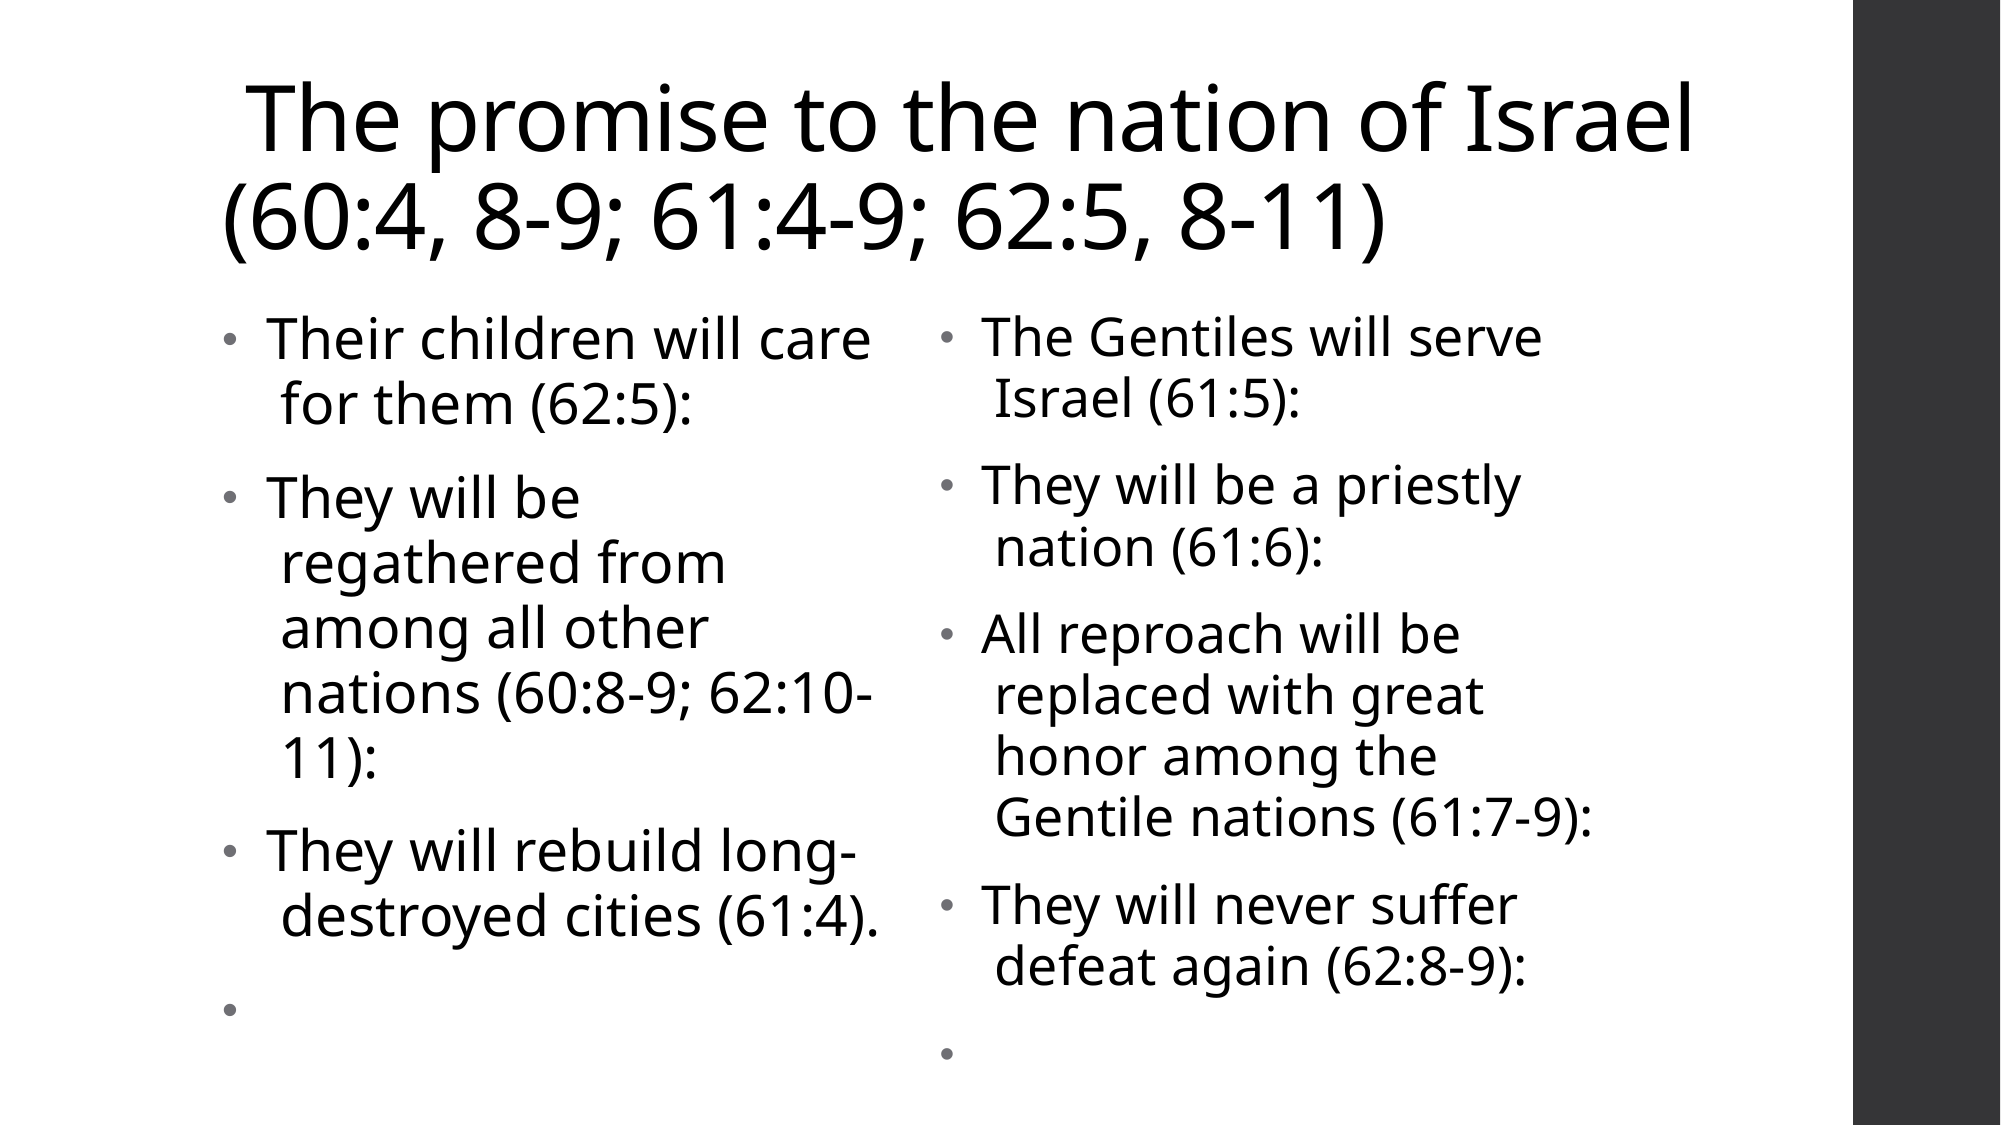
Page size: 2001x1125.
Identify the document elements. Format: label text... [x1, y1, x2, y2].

list The Gentiles will serve Israel (61:5): They will be a priestly nation (61:6): All reproach will be replaced with great honor among the Gentile nations (61:7-9): They will never suffer defeat again (62:8-9): [924, 299, 1617, 1014]
list Their children will care for them (62:5): They will be regathered from among all other nations (60:8-9; 62:10-11): They will rebuild long-destroyed cities (61:4). [207, 299, 900, 1014]
title The promise to the nation of Israel (60:4, 8-9; 61:4-9; 62:5, 8-11) [206, 60, 1797, 278]
